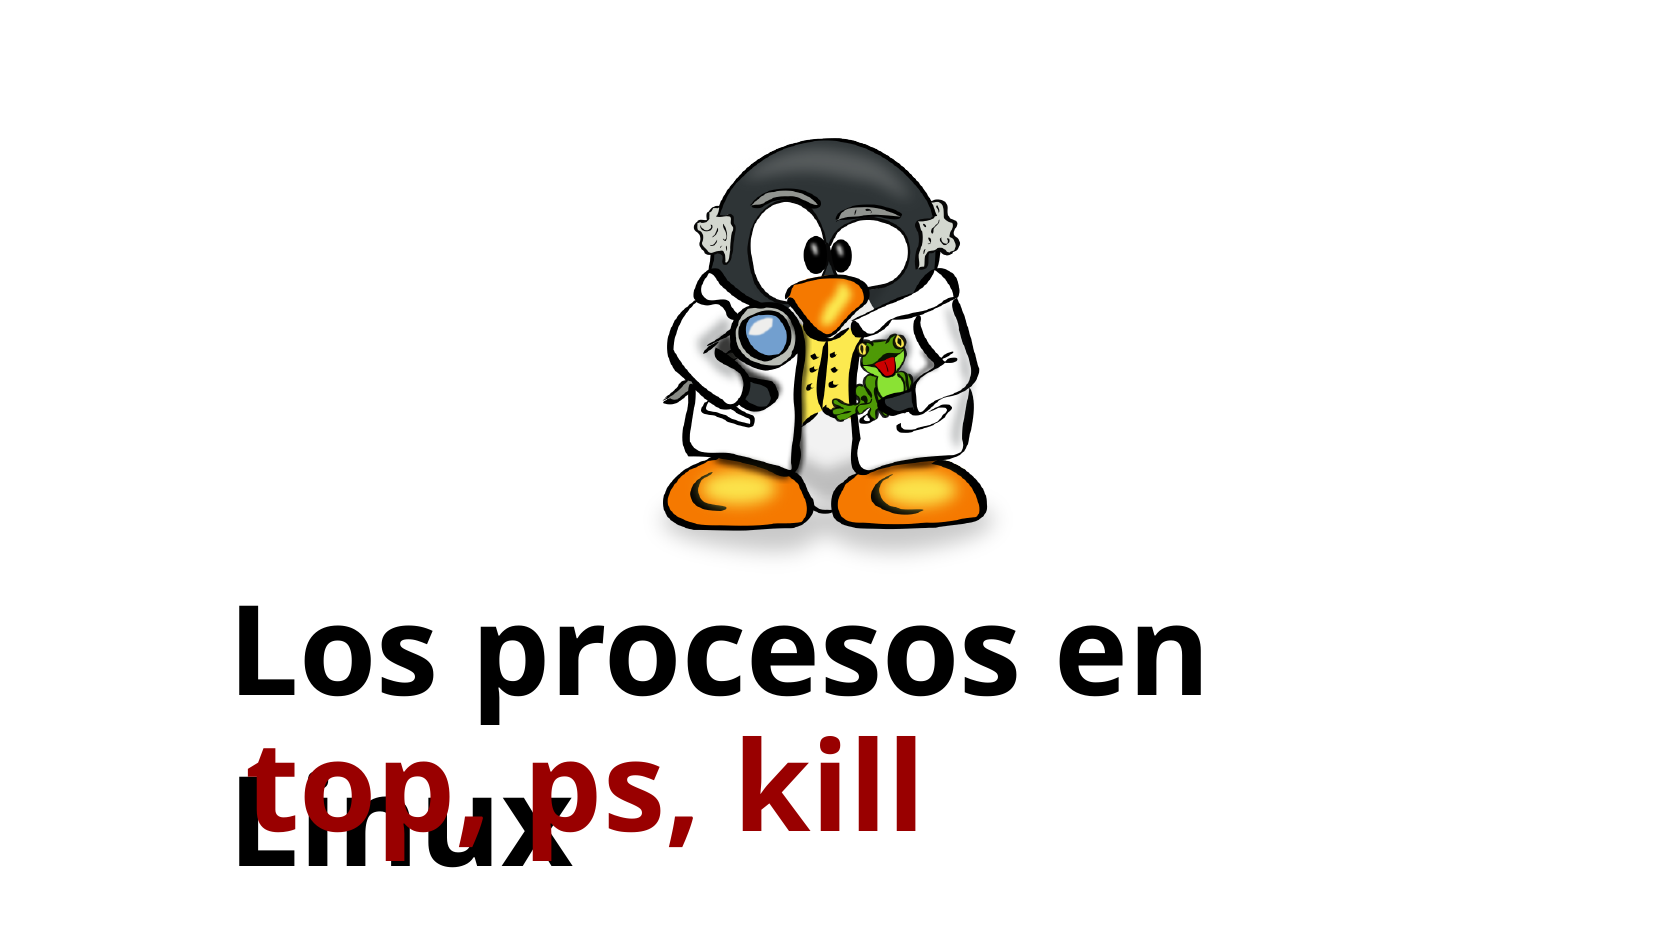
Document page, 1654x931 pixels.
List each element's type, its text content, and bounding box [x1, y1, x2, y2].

picture [634, 130, 1020, 577]
text_box Los procesos en Linux [213, 554, 1478, 821]
text_box top, ps, kill [230, 690, 1158, 838]
